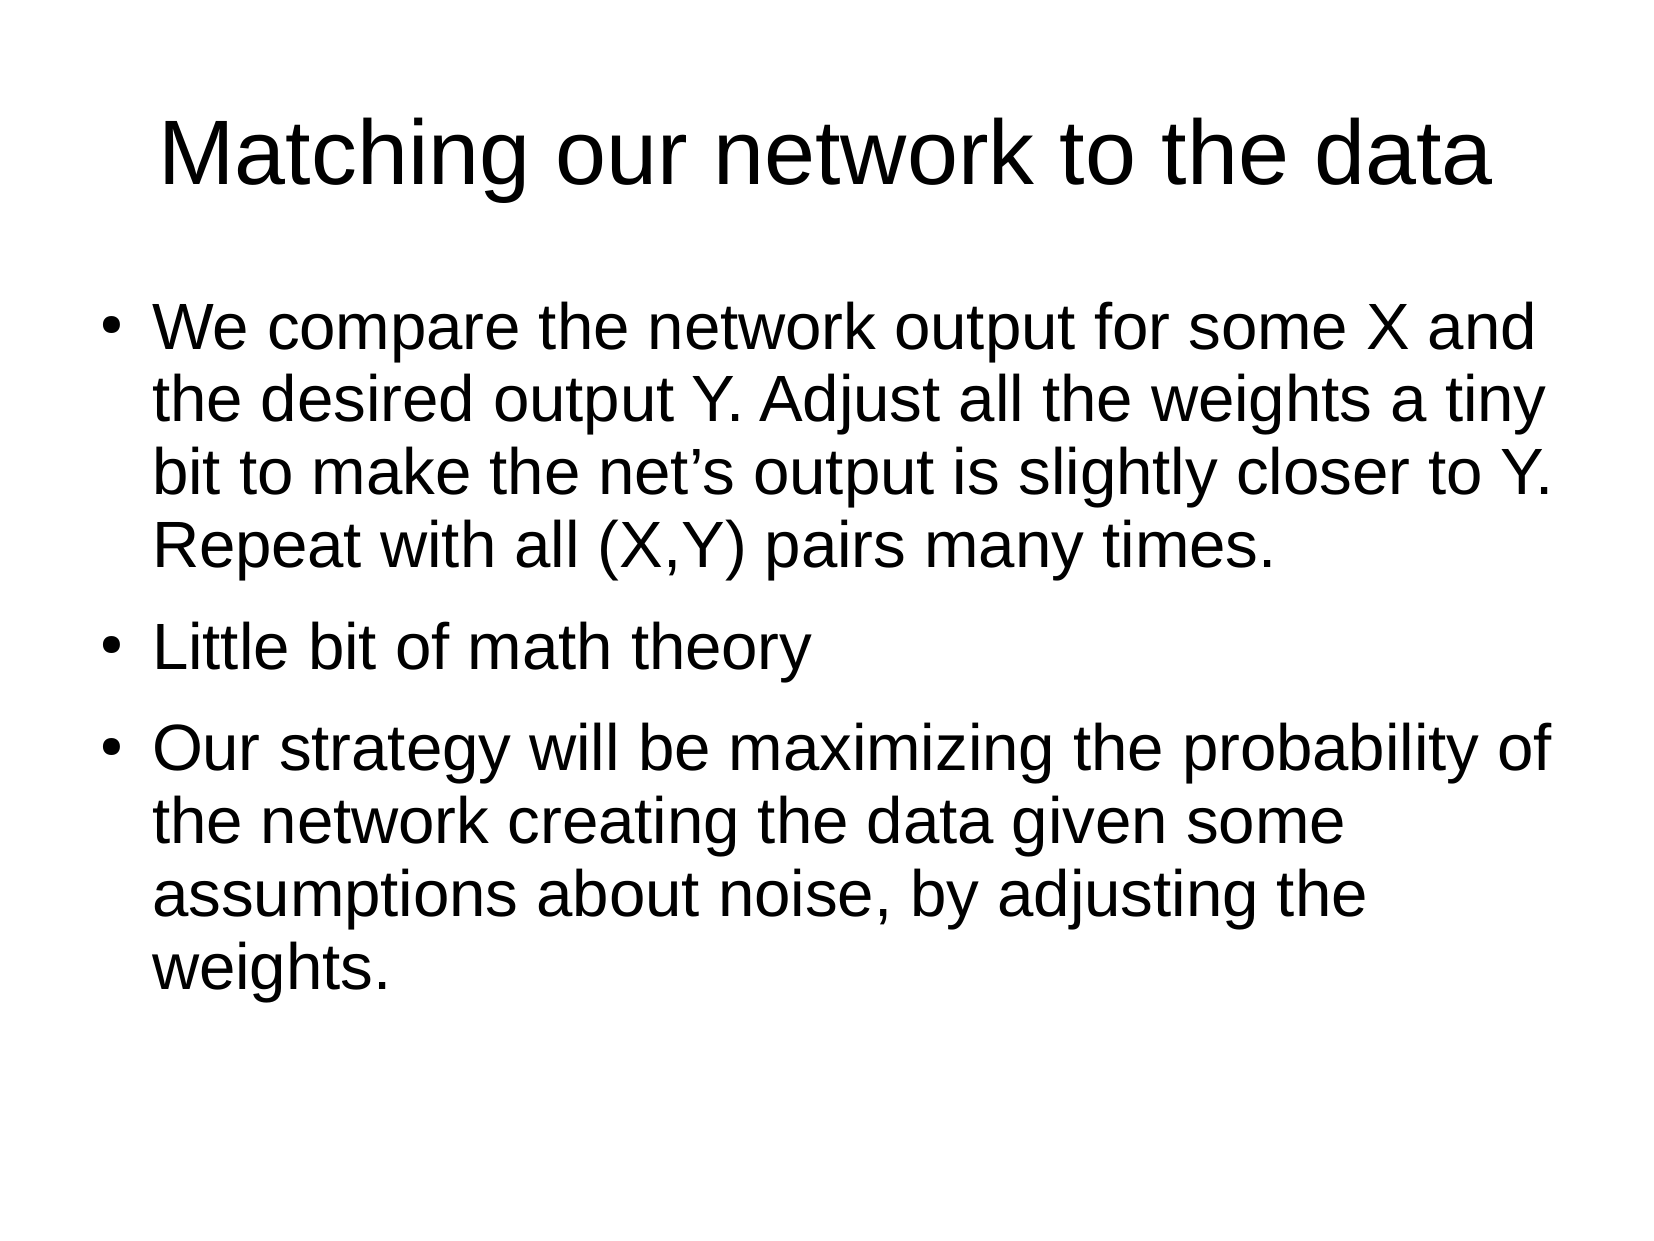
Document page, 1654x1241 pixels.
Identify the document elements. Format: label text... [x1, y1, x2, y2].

list We compare the network output for some X and the desired output Y. Adjust all the weights a tiny bit to make the net’s output is slightly closer to Y. Repeat with all (X,Y) pairs many times. Little bit of math theory Our strategy will be maximizing the probability of the network creating the data given some assumptions about noise, by adjusting the weights. [82, 290, 1571, 1010]
title Matching our network to the data [82, 49, 1571, 257]
